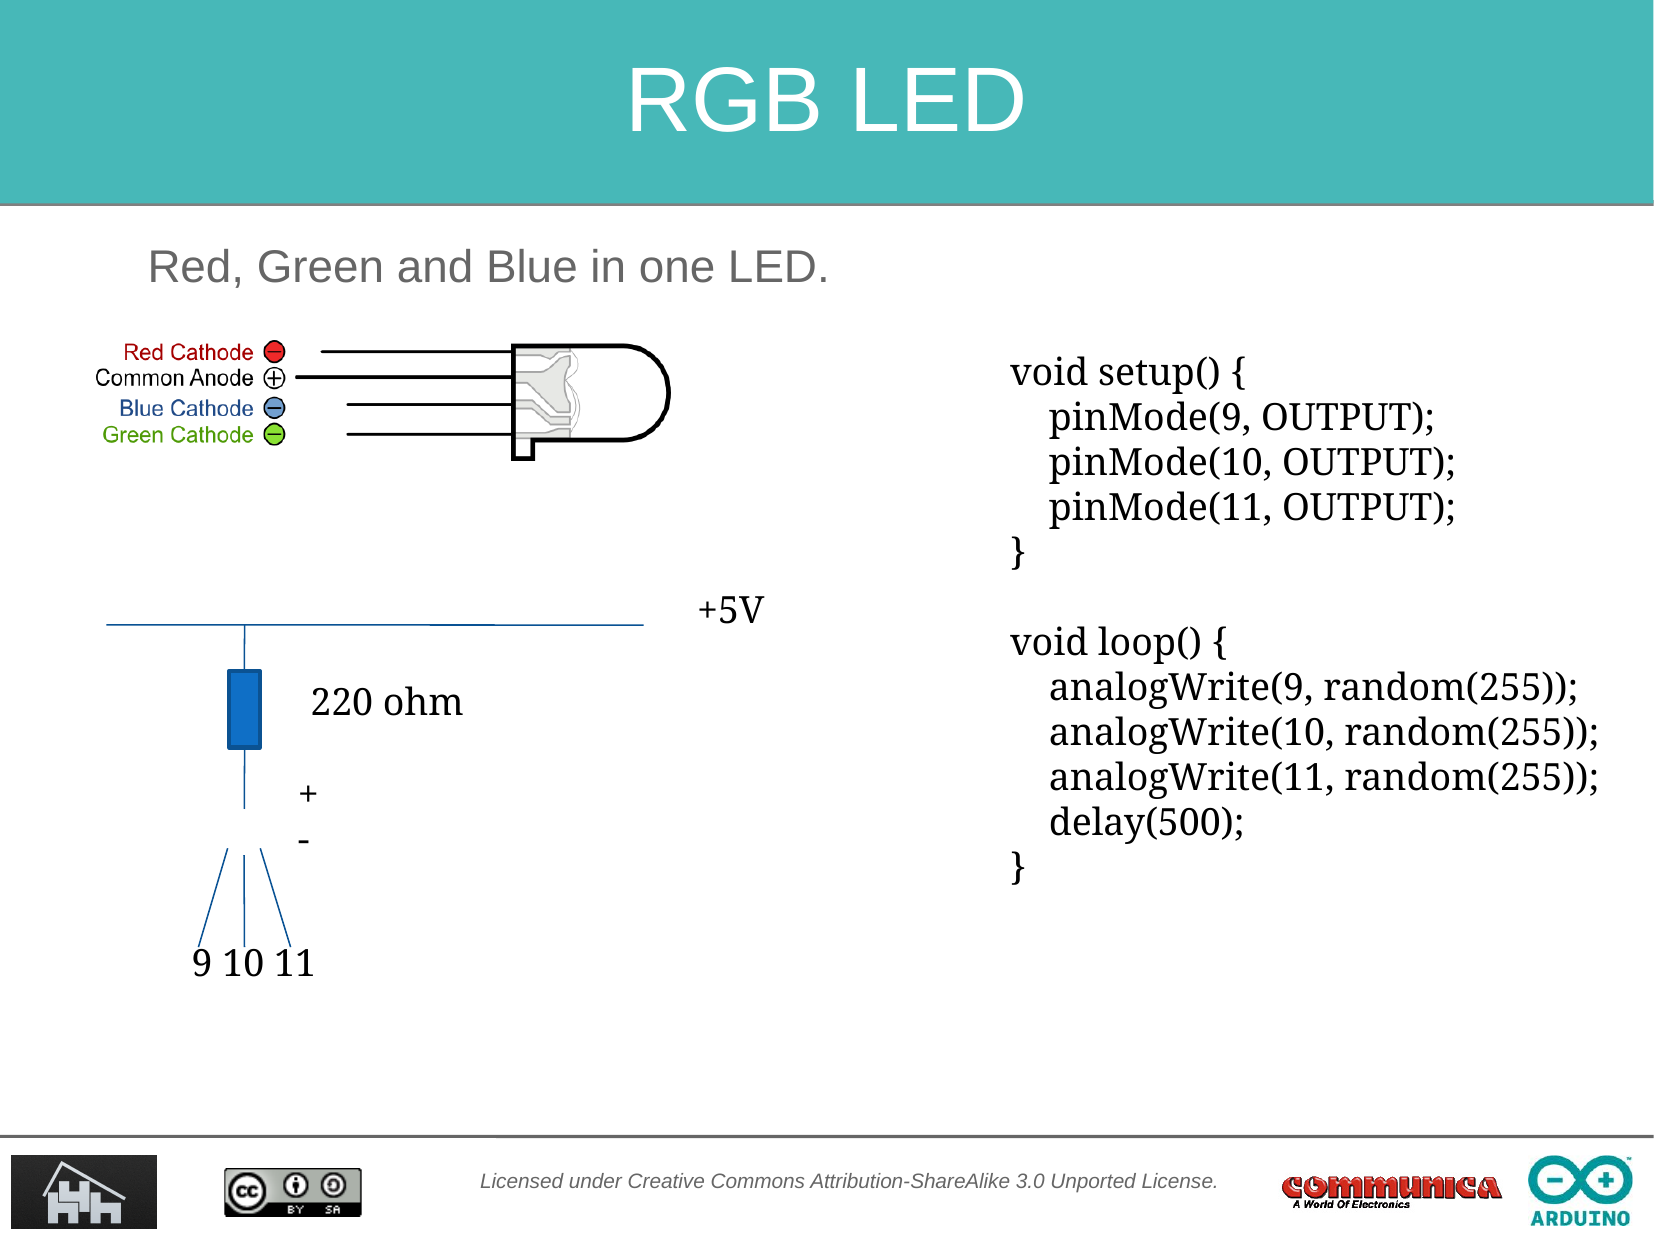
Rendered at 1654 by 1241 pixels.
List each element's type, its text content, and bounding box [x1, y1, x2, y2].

text_box 9 10 11 [176, 931, 332, 992]
text_box void setup() { pinMode(9, OUTPUT); pinMode(10, OUTPUT); pinMode(11, OUTPUT); } void loop() { analogWrite(9, random(255)); analogWrite(10, random(255)); analogWrite(11, random(255)); delay(500); } [995, 340, 1625, 896]
text_box [229, 670, 260, 748]
picture [11, 1155, 157, 1229]
picture [1264, 1144, 1654, 1241]
title RGB LED [0, 0, 1654, 204]
text_box +5V [682, 578, 780, 639]
text_box + - [283, 762, 334, 868]
picture [224, 1168, 362, 1217]
picture [70, 322, 697, 463]
text_box Red, Green and Blue in one LED. [132, 221, 1418, 308]
text_box 220 ohm [295, 670, 480, 731]
